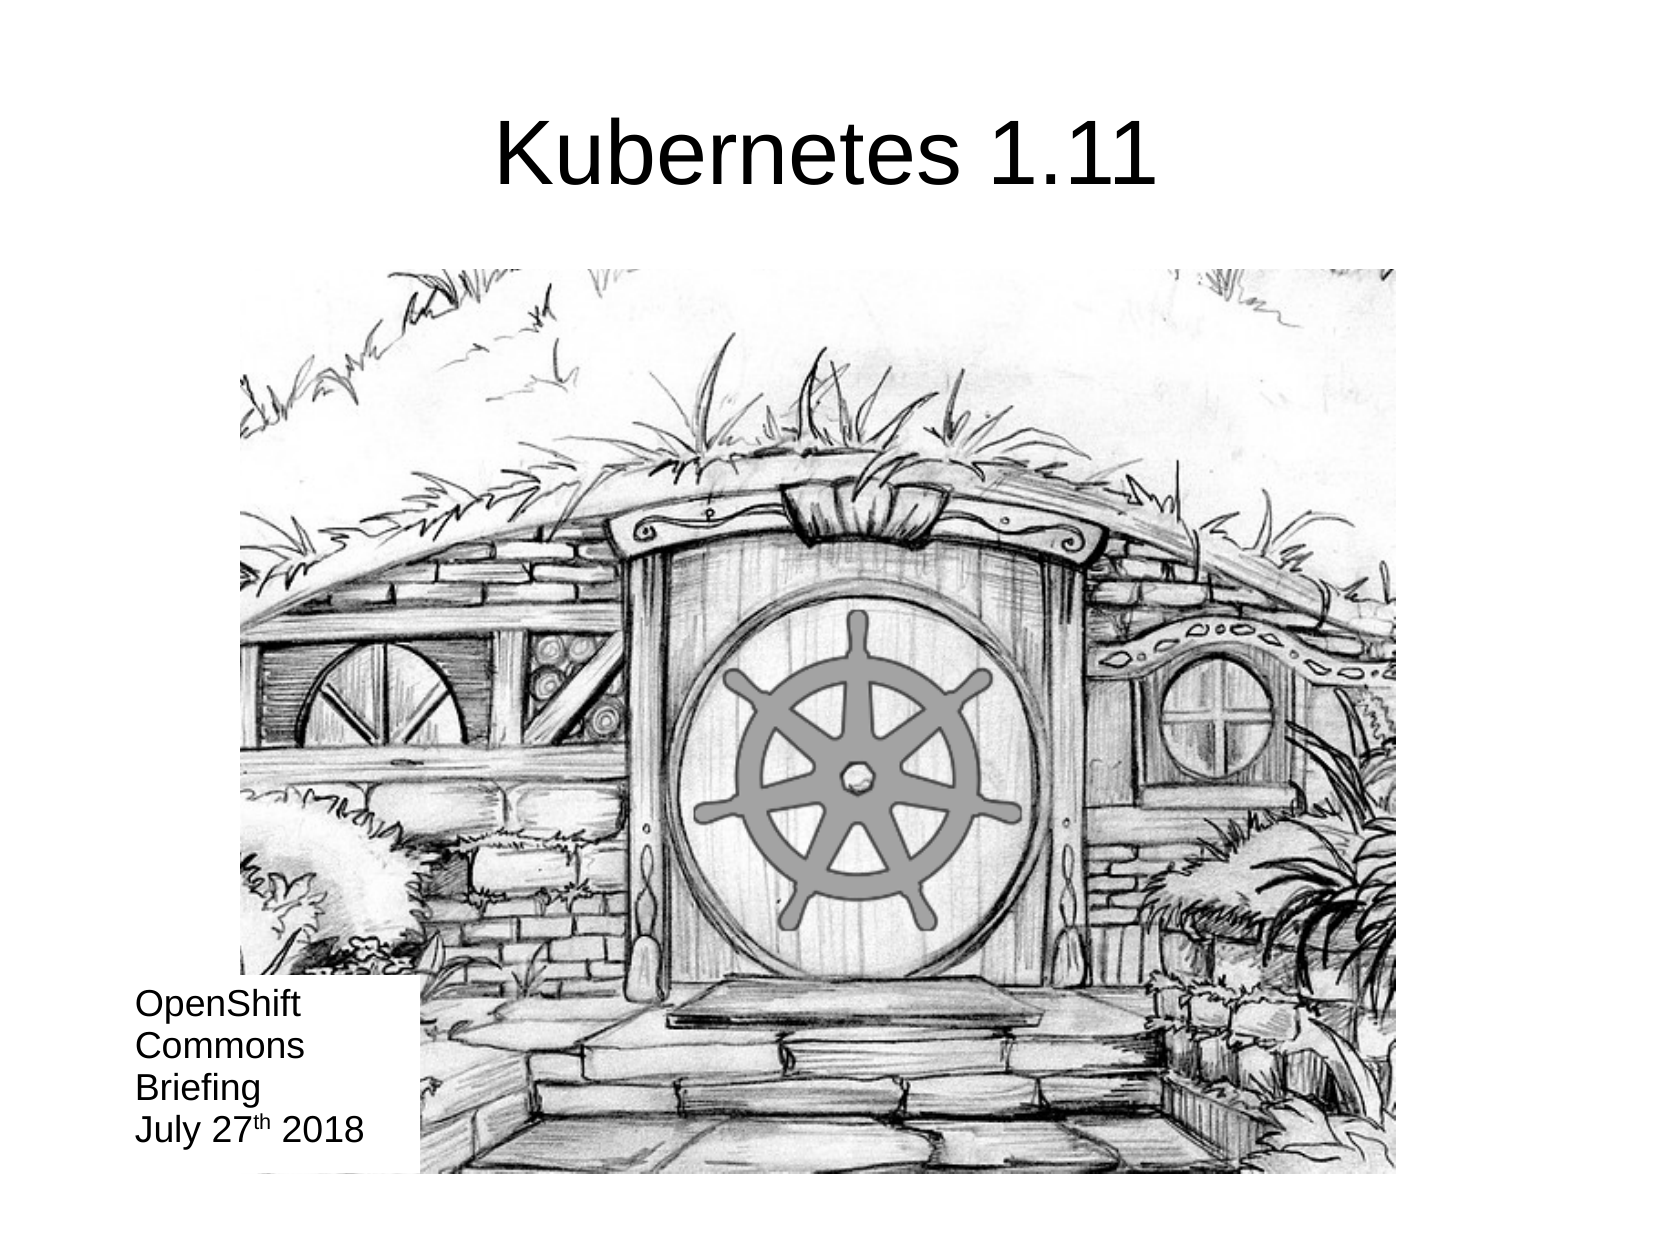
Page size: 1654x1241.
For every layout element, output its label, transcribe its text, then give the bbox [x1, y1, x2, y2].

title Kubernetes 1.11 [82, 49, 1571, 257]
picture [240, 269, 1396, 1174]
text_box OpenShift Commons Briefing July 27th 2018 [120, 975, 421, 1174]
